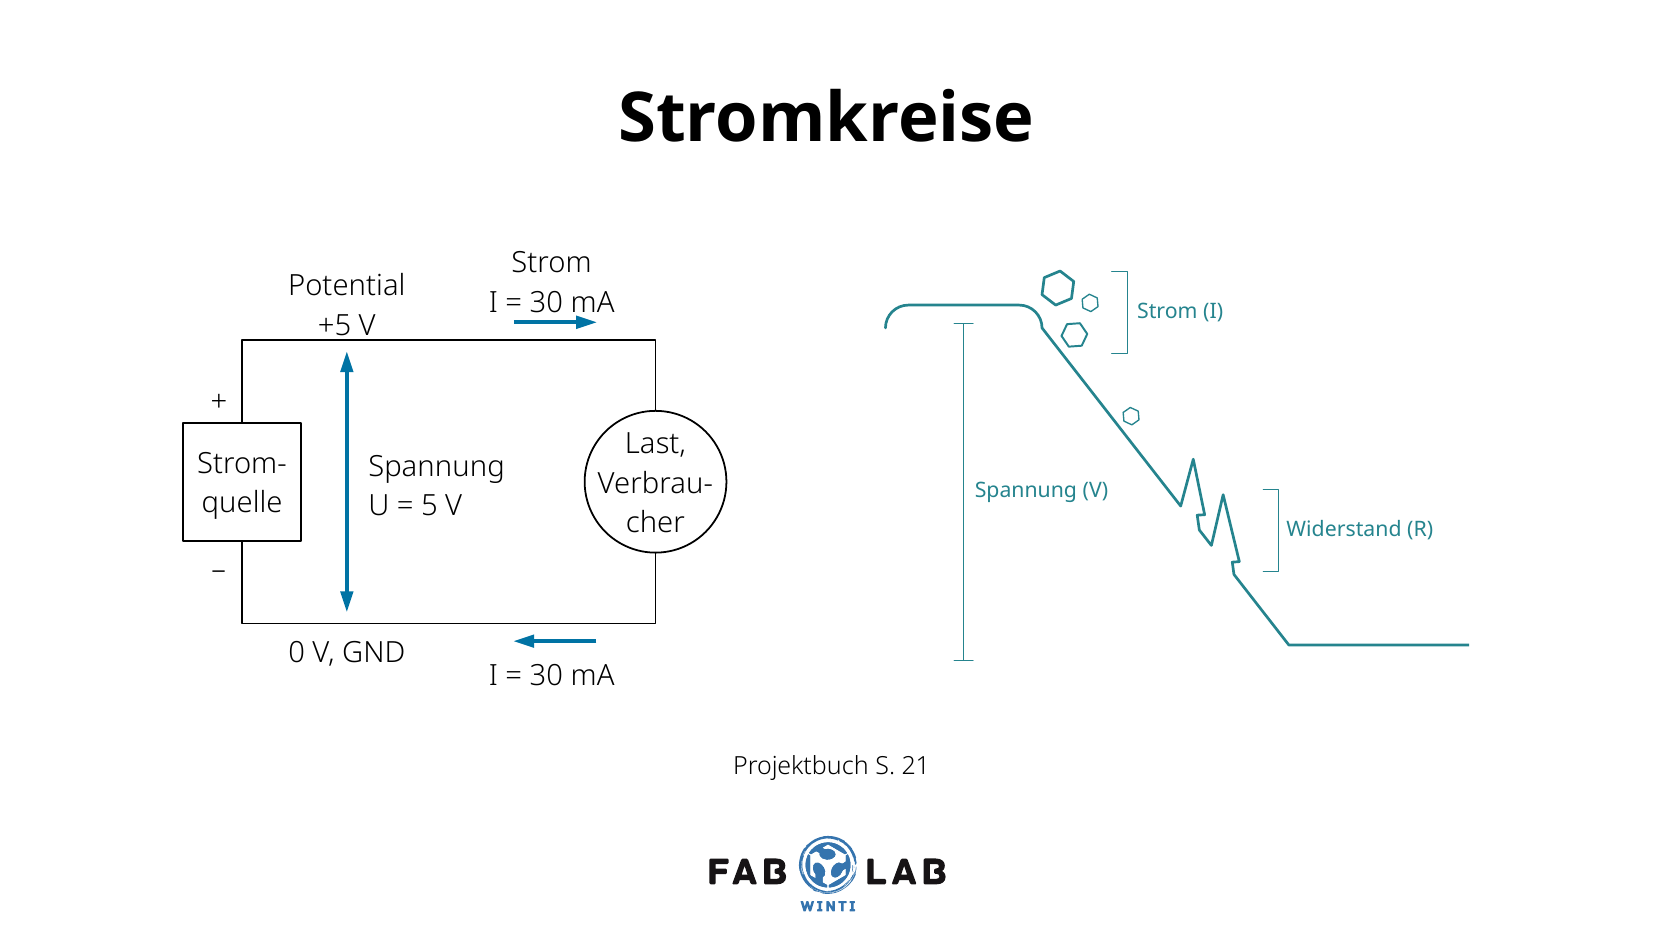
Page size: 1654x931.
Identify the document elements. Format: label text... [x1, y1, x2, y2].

text_box Strom I = 30 mA [477, 233, 627, 319]
picture [879, 265, 1471, 665]
text_box Potential +5 V [275, 257, 419, 342]
text_box Strom- quelle [183, 422, 302, 541]
text_box – [195, 540, 243, 591]
text_box Last, Verbrau- cher [584, 410, 727, 553]
text_box I = 30 mA [477, 647, 627, 697]
text_box Projektbuch S. 21 [718, 740, 936, 786]
text_box 0 V, GND [273, 624, 421, 674]
title Stromkreise [82, 37, 1571, 193]
text_box + [195, 373, 243, 423]
text_box Spannung U = 5 V [353, 437, 532, 522]
